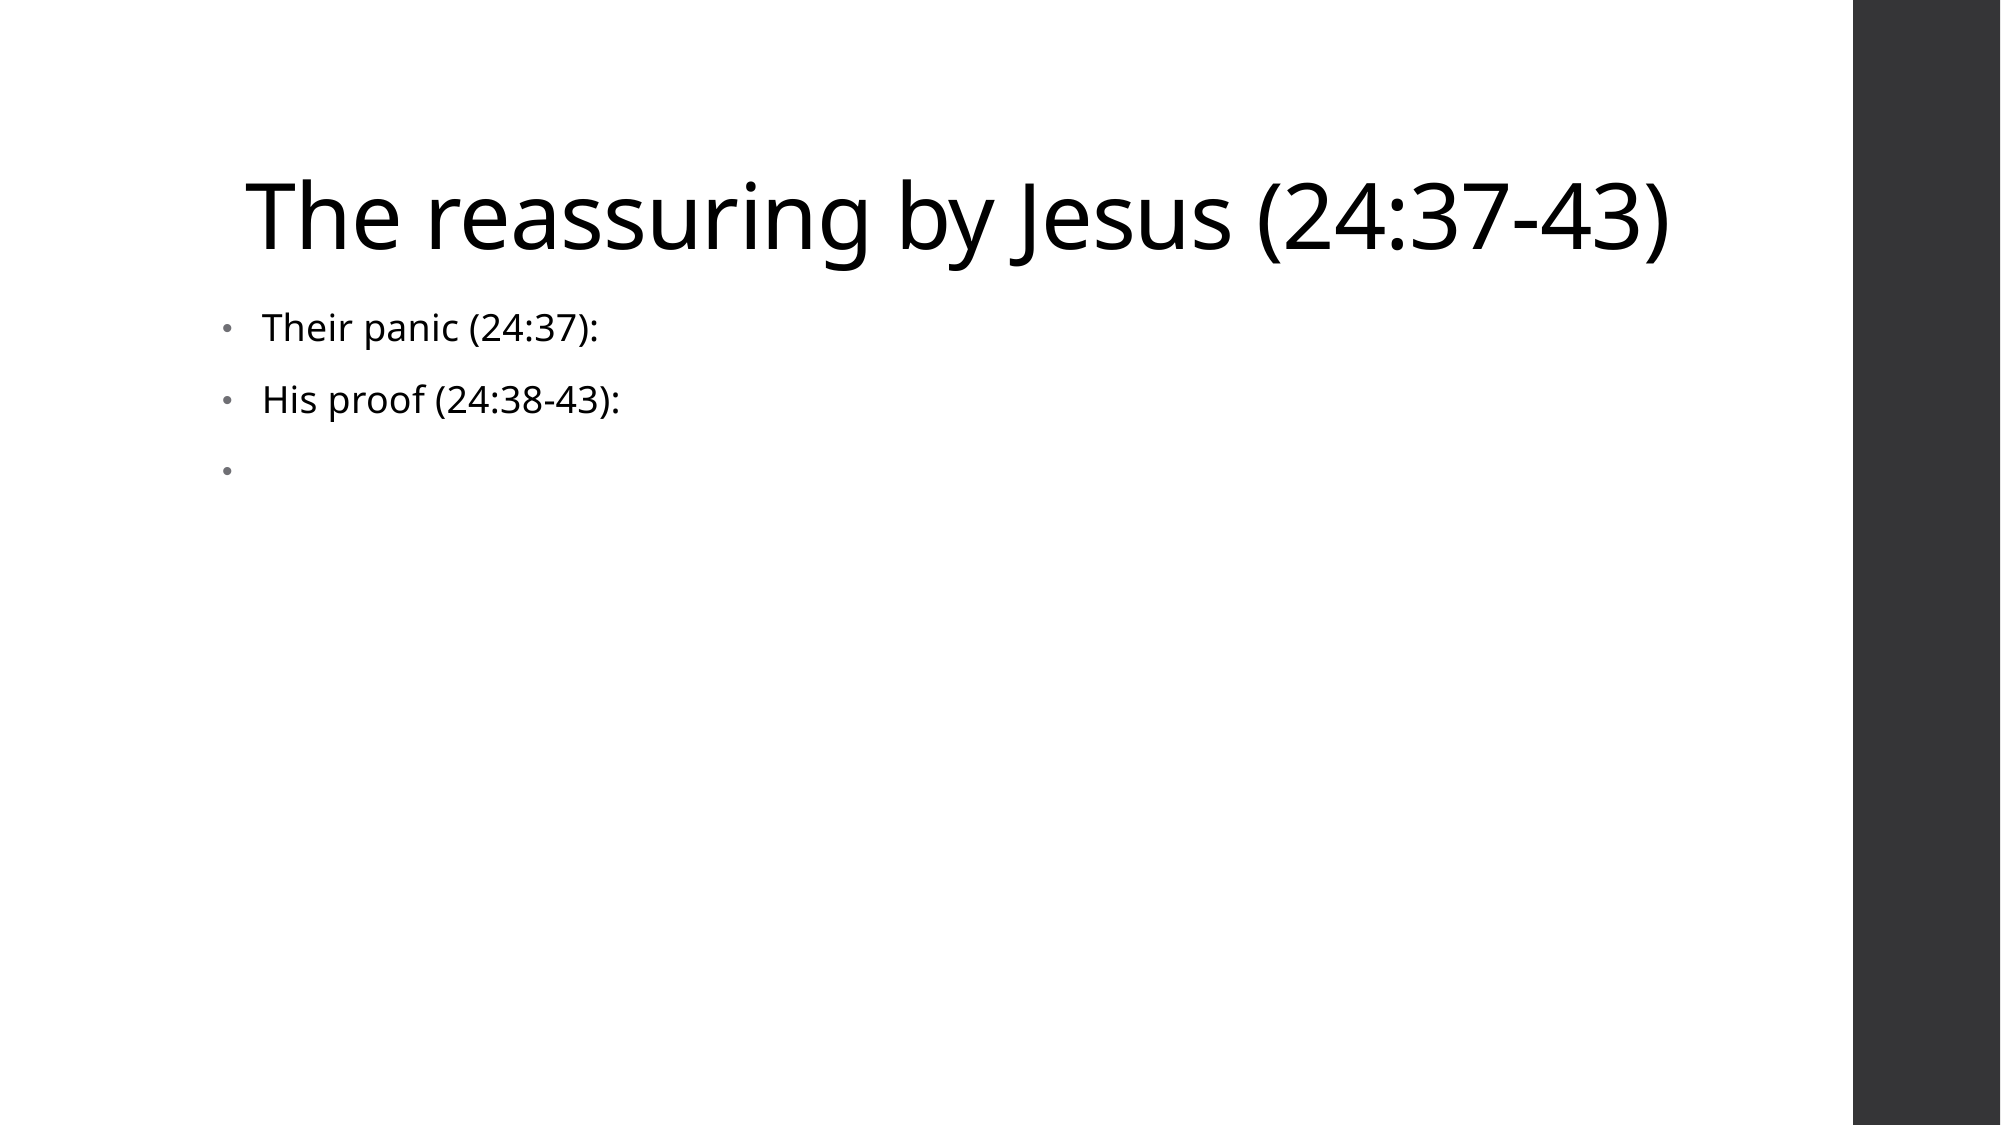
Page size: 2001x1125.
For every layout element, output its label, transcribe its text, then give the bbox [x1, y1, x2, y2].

list Their panic (24:37): His proof (24:38-43): [206, 299, 1617, 1014]
title The reassuring by Jesus (24:37-43) [206, 60, 1797, 278]
